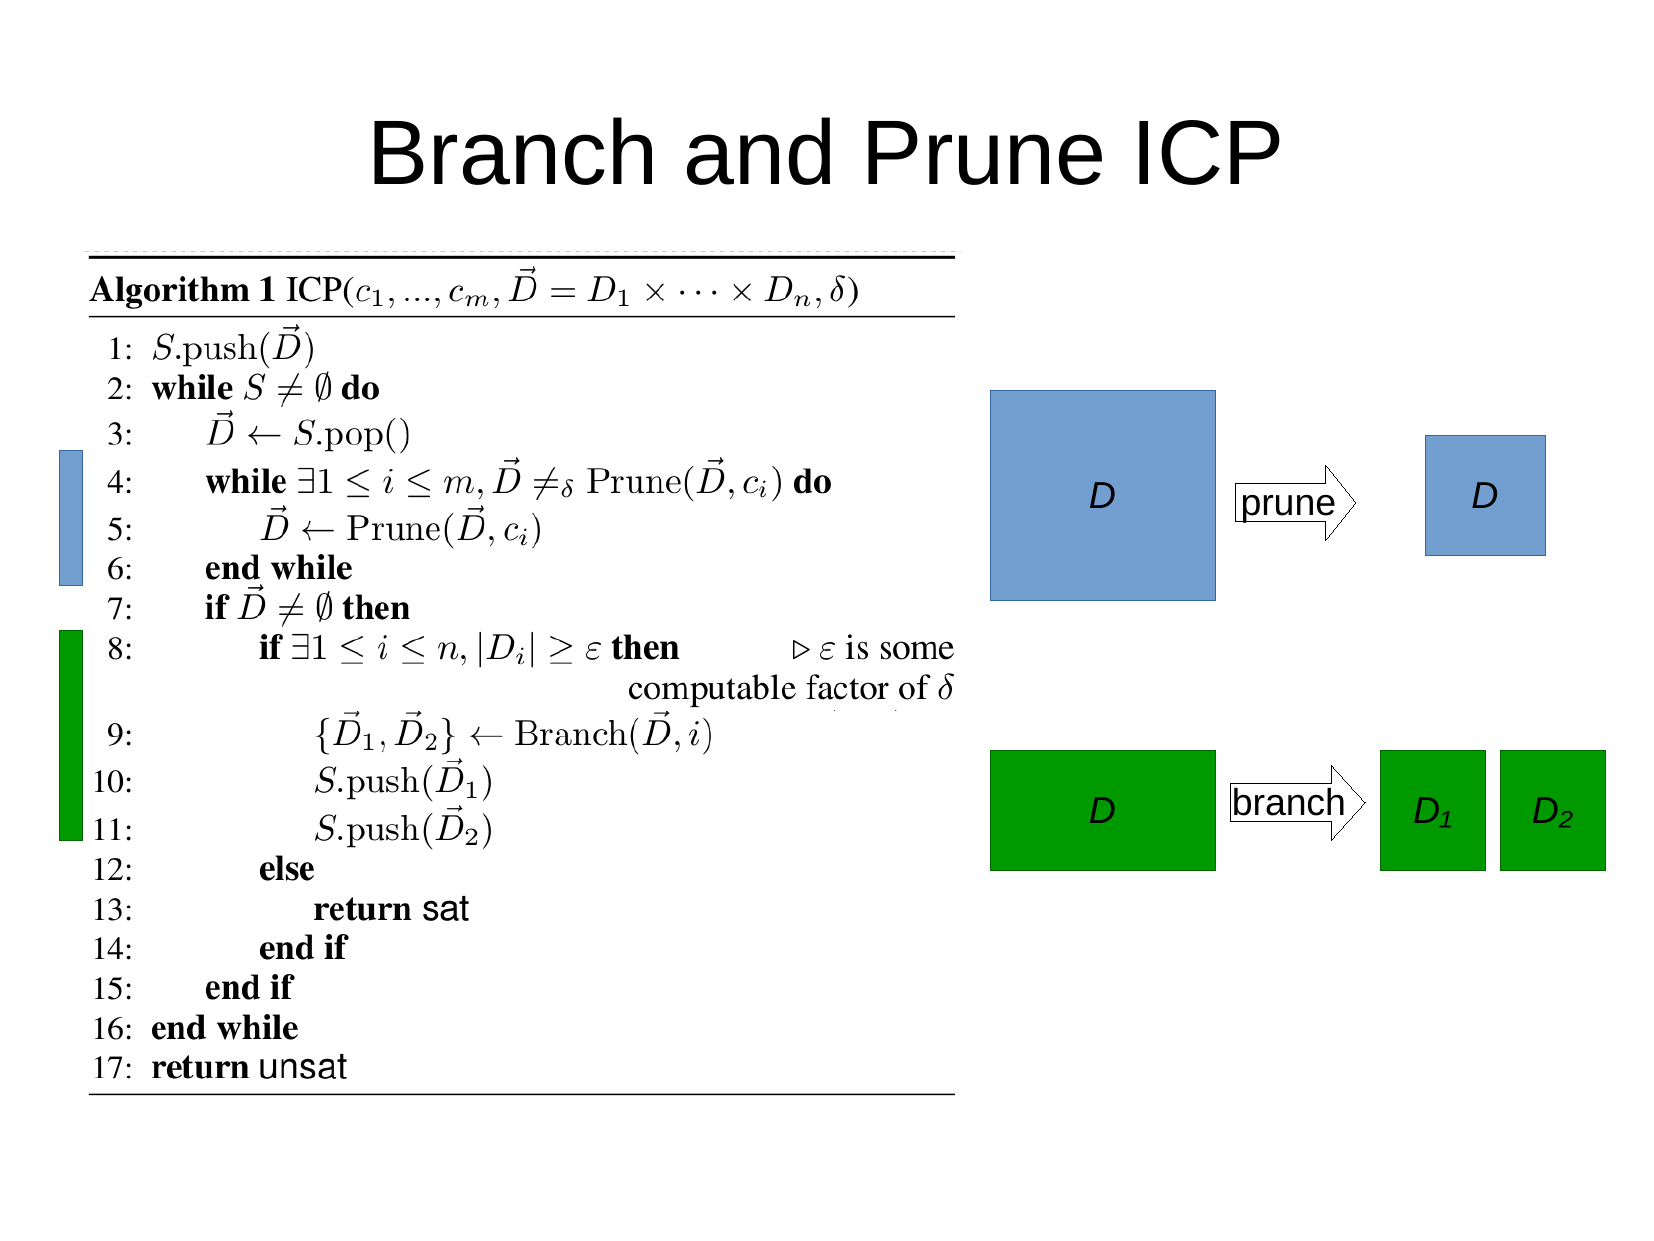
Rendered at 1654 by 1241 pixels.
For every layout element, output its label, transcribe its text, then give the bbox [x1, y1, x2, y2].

text_box branch [1230, 765, 1366, 841]
text_box prune [1235, 465, 1356, 541]
picture [82, 250, 961, 1102]
text_box prune [1246, 497, 1256, 513]
text_box [59, 630, 83, 841]
text_box D [1425, 435, 1546, 556]
text_box D₁ [1380, 750, 1486, 871]
text_box [59, 450, 83, 586]
text_box D [990, 390, 1216, 601]
text_box D₂ [1500, 750, 1606, 871]
title Branch and Prune ICP [82, 49, 1571, 257]
text_box D [990, 750, 1216, 871]
